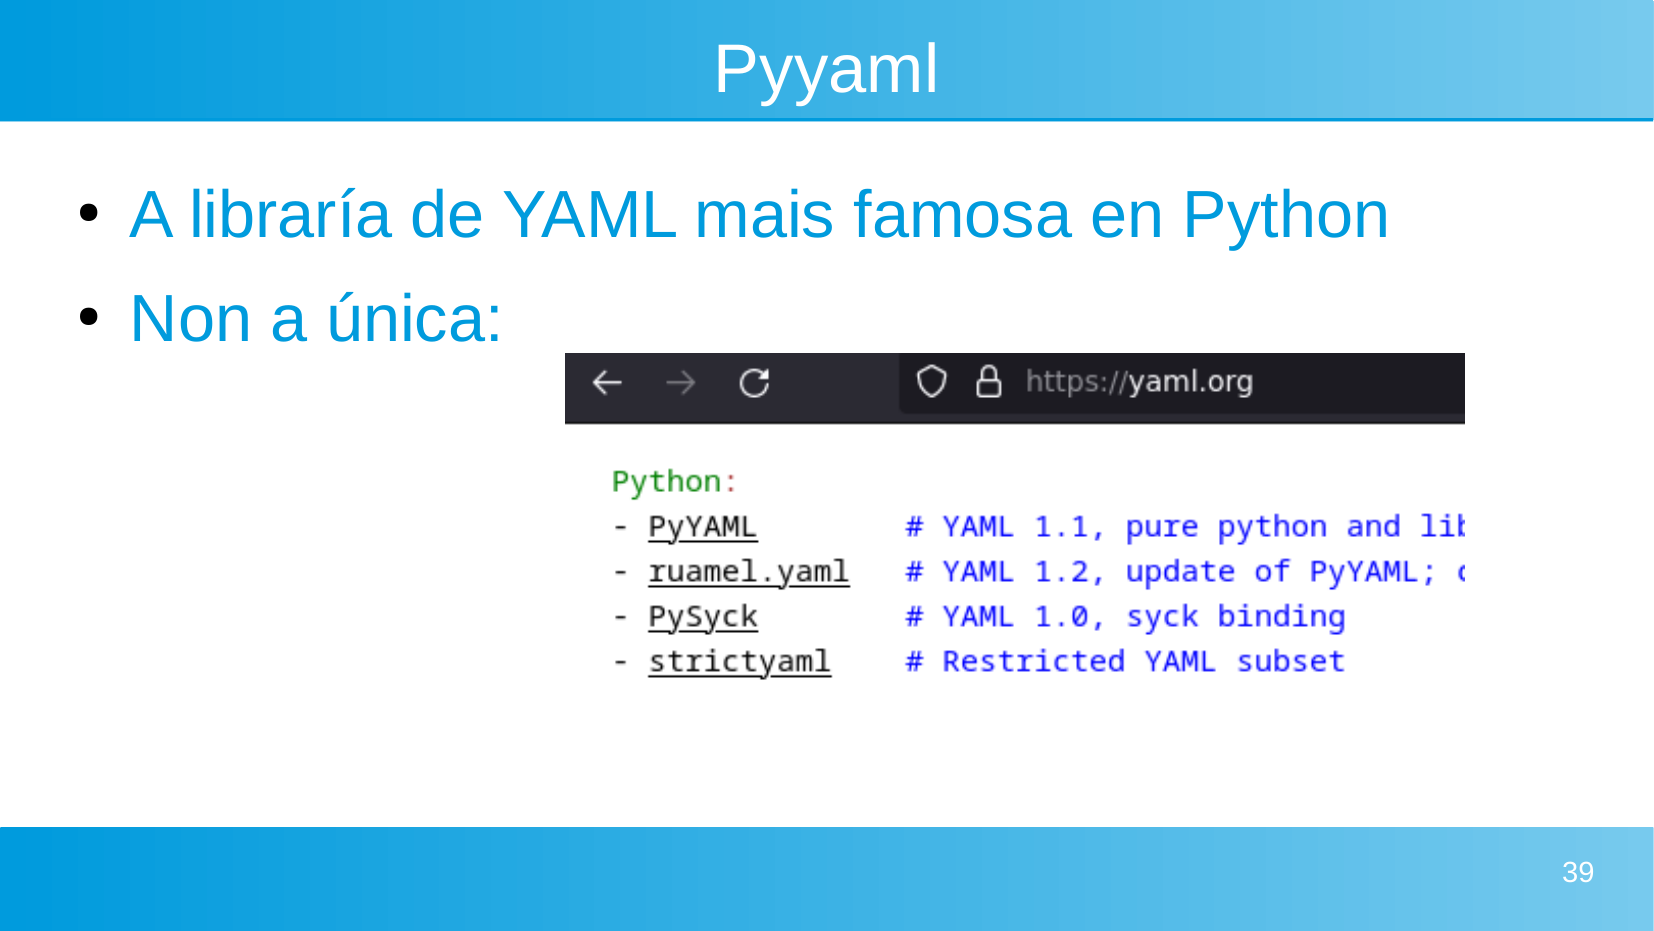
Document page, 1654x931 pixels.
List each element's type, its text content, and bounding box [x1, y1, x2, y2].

title Pyyaml [59, 29, 1595, 108]
list A libraría de YAML mais famosa en Python Non a única: [59, 177, 1595, 768]
picture [565, 353, 1465, 729]
